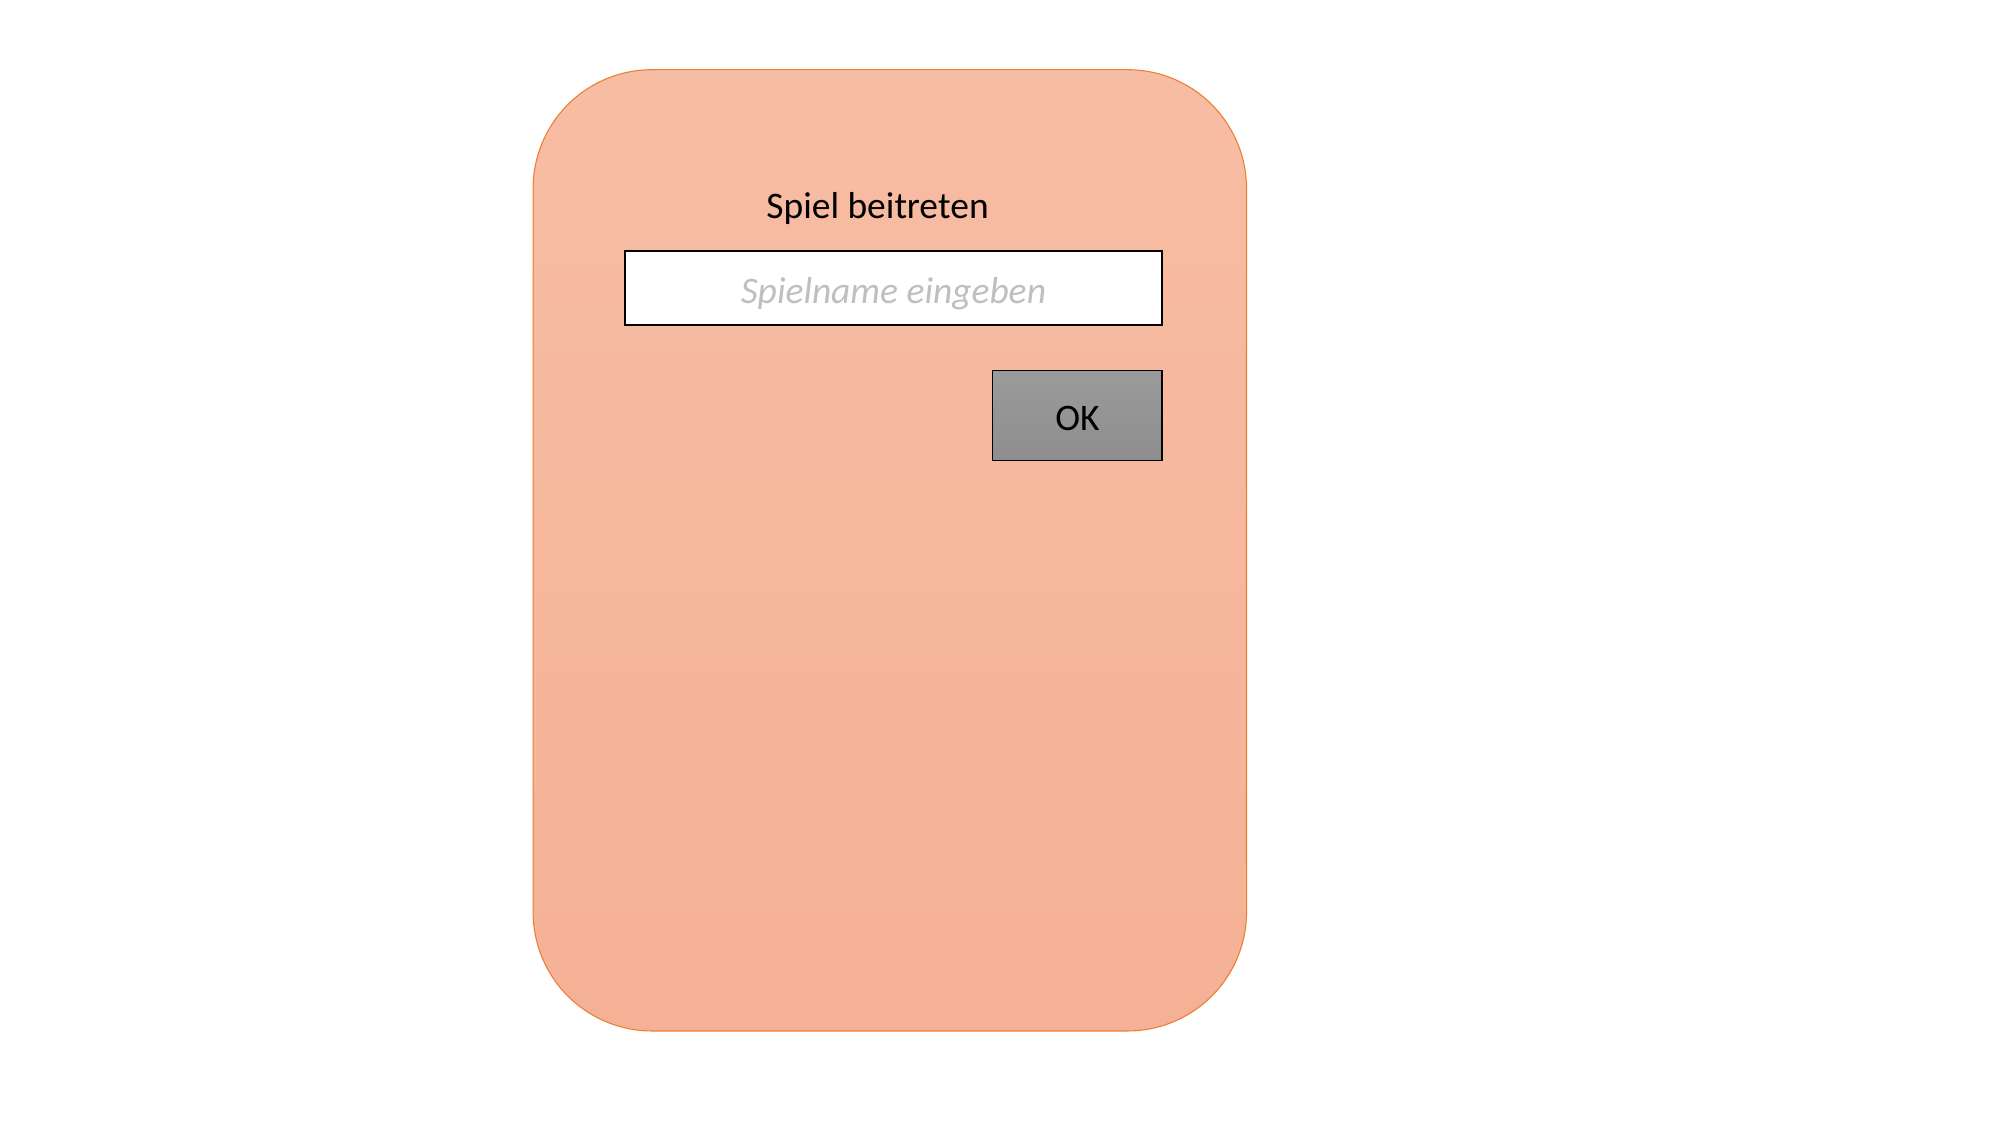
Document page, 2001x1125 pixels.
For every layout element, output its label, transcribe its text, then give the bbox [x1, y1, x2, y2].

text_box Spielname eingeben [625, 251, 1162, 325]
text_box Spiel beitreten [751, 173, 1029, 234]
text_box OK [993, 370, 1162, 461]
text_box [533, 69, 1247, 1031]
